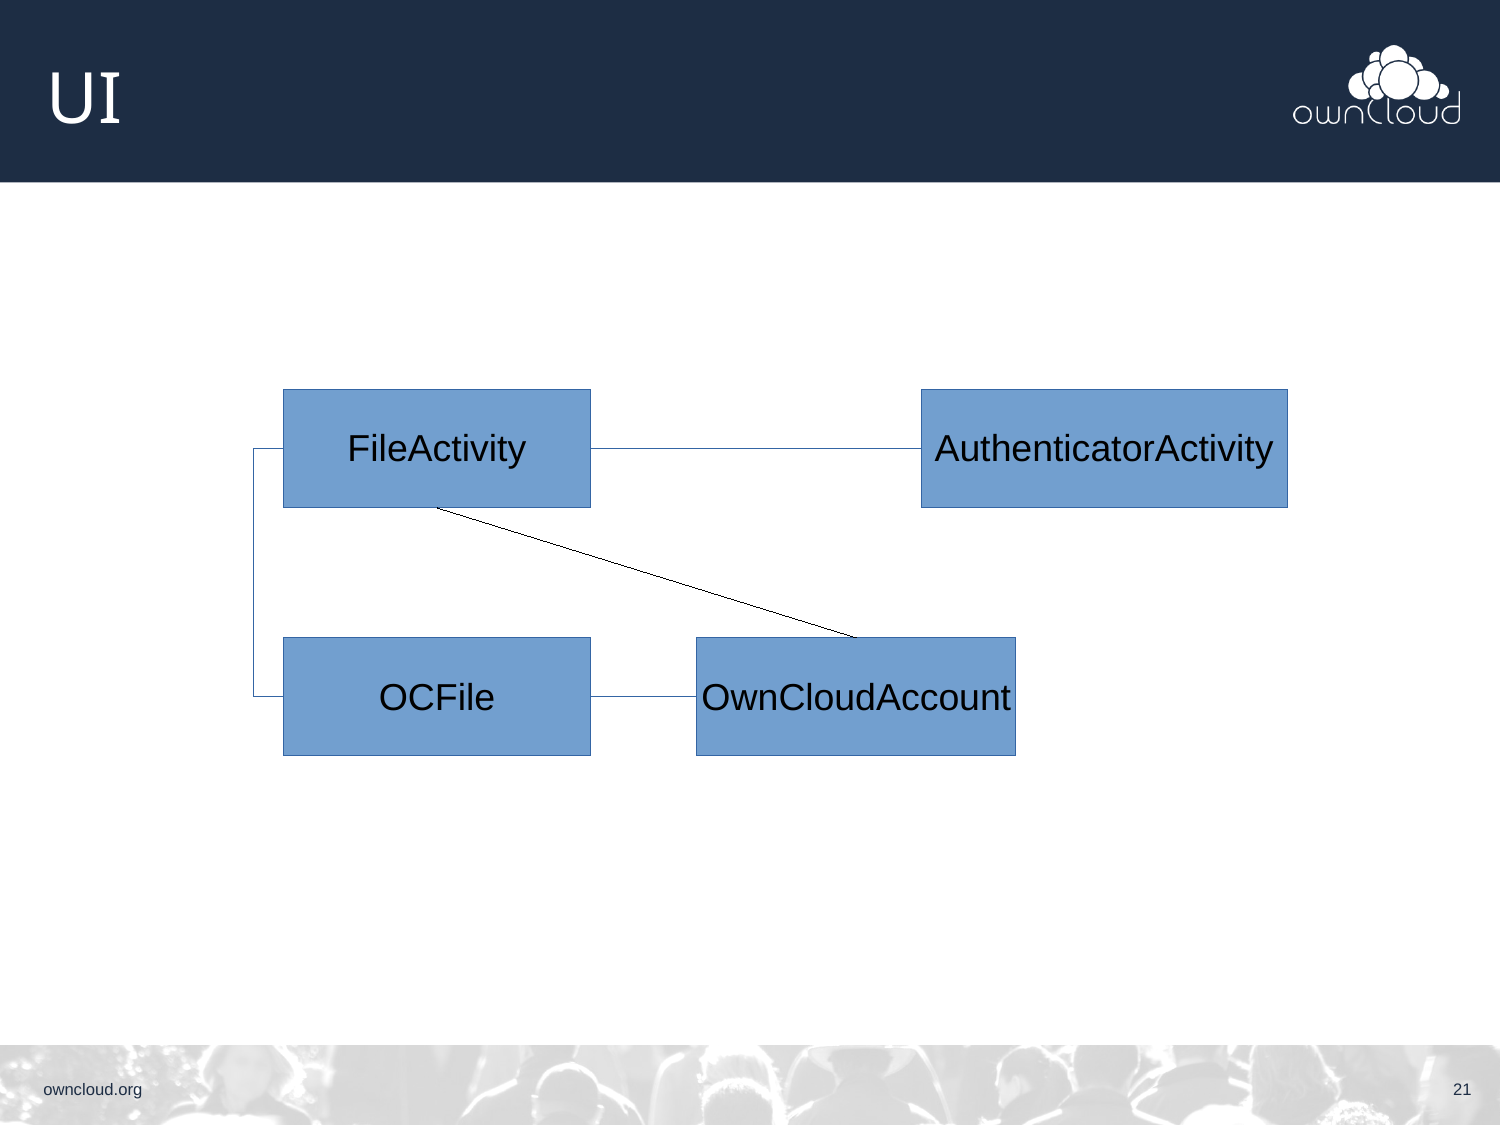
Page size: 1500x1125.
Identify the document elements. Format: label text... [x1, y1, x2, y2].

text_box AuthenticatorActivity [921, 389, 1288, 508]
picture [1293, 45, 1460, 124]
text_box OwnCloudAccount [696, 637, 1016, 756]
text_box FileActivity [283, 389, 591, 508]
picture [0, 1045, 1500, 1125]
text_box OCFile [283, 637, 591, 756]
title UI [46, 5, 1258, 187]
